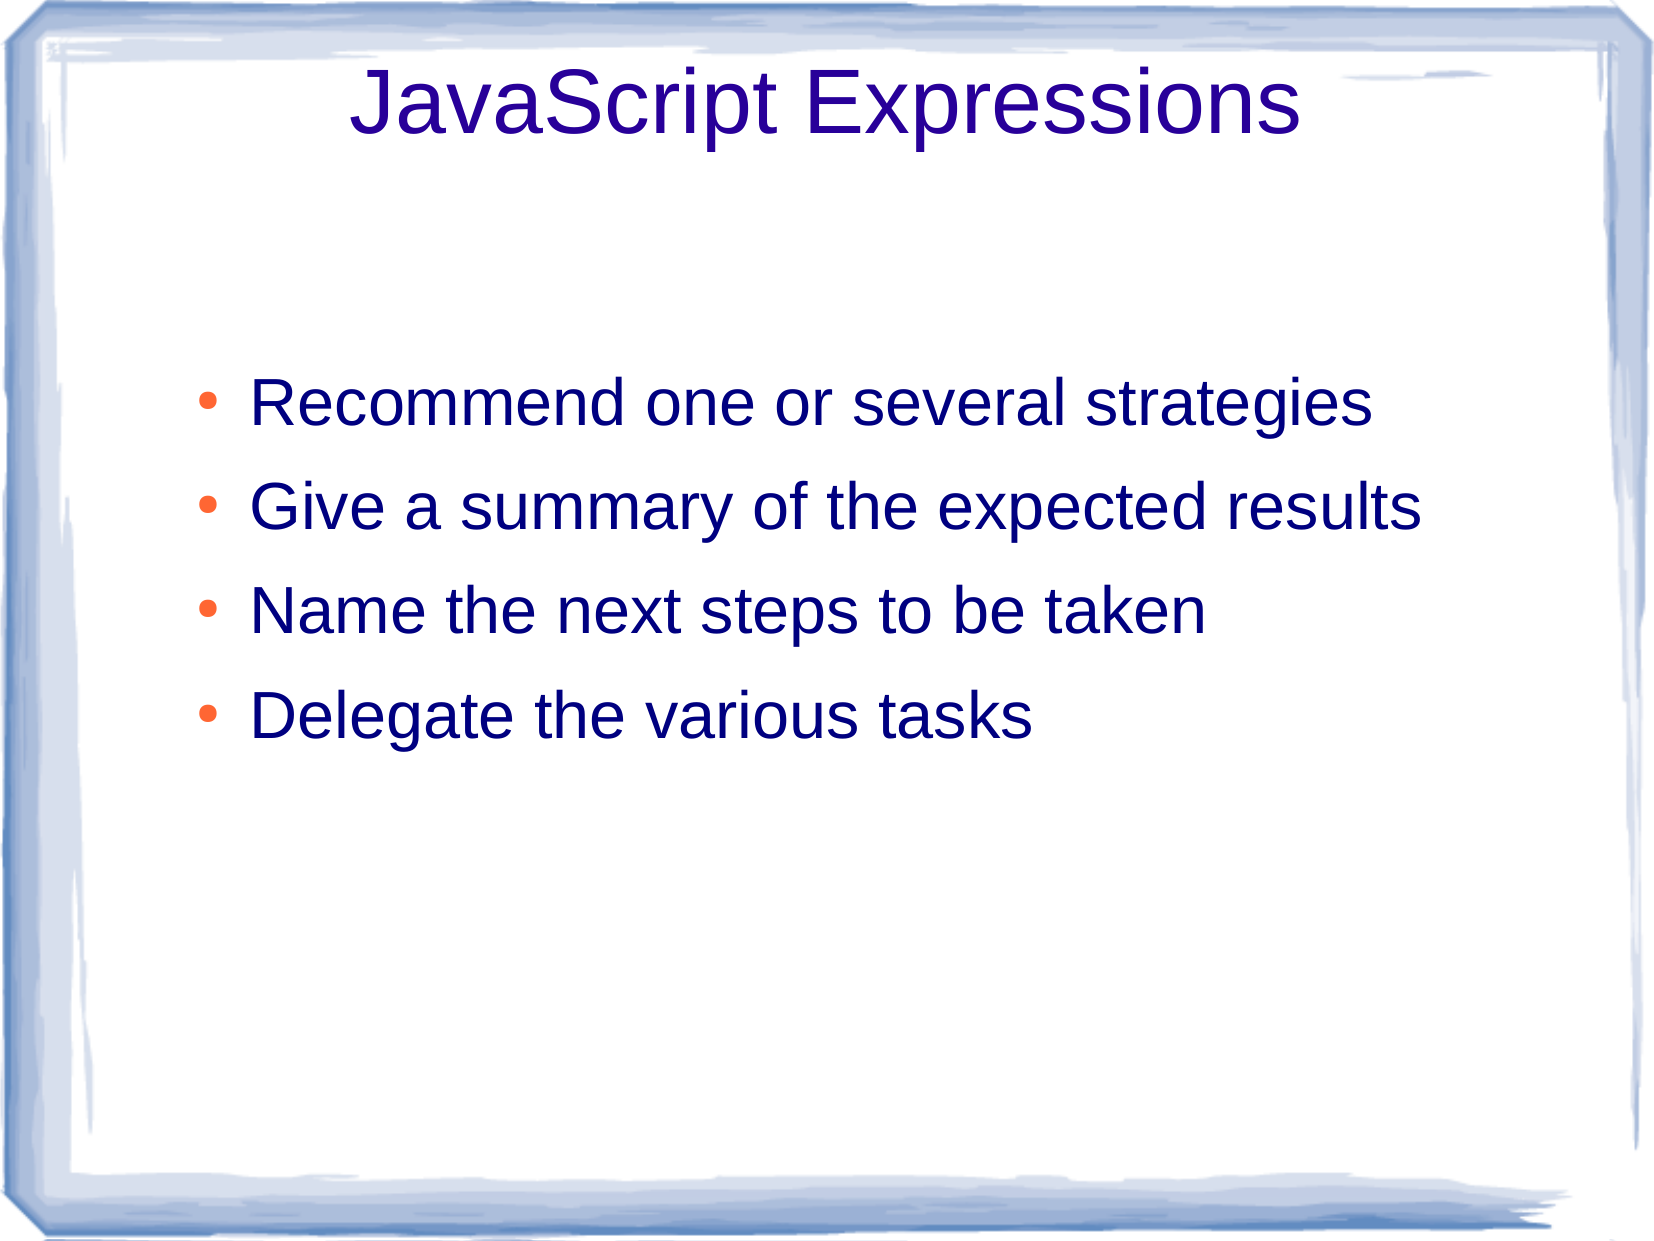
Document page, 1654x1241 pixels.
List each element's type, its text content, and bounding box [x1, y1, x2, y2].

list Recommend one or several strategies Give a summary of the expected results Name the next steps to be taken Delegate the various tasks [178, 364, 1570, 1147]
picture [0, 0, 1654, 1241]
title JavaScript Expressions [82, 49, 1571, 257]
